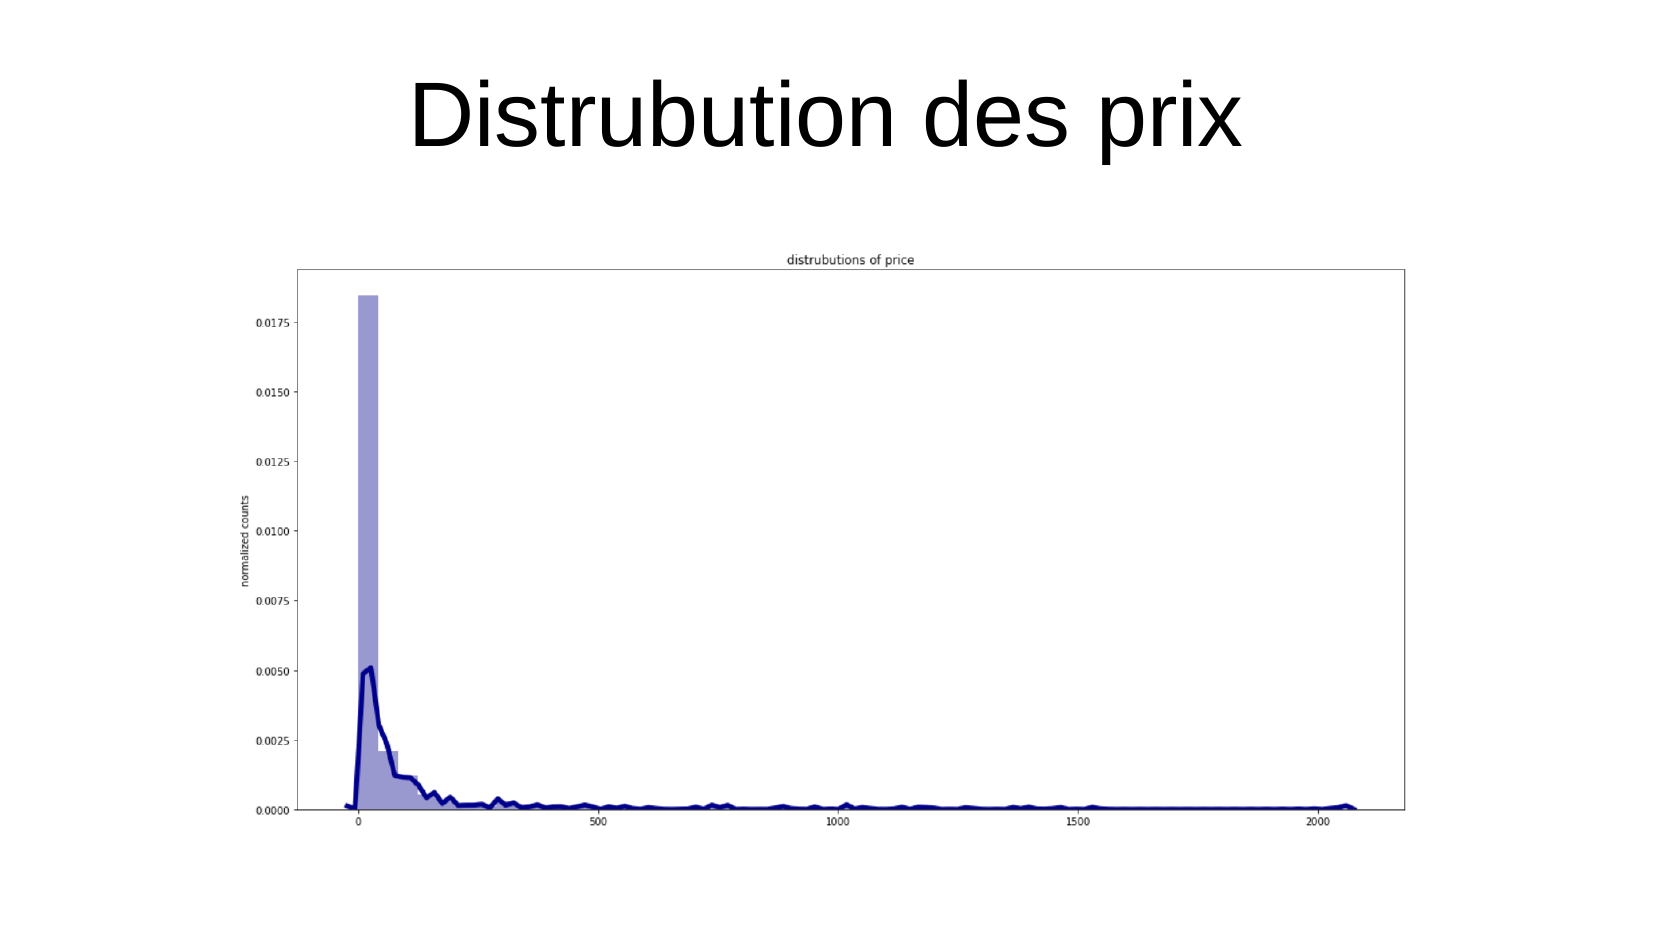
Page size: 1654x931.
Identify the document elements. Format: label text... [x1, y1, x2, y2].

picture [177, 236, 1545, 861]
title Distrubution des prix [82, 37, 1571, 193]
